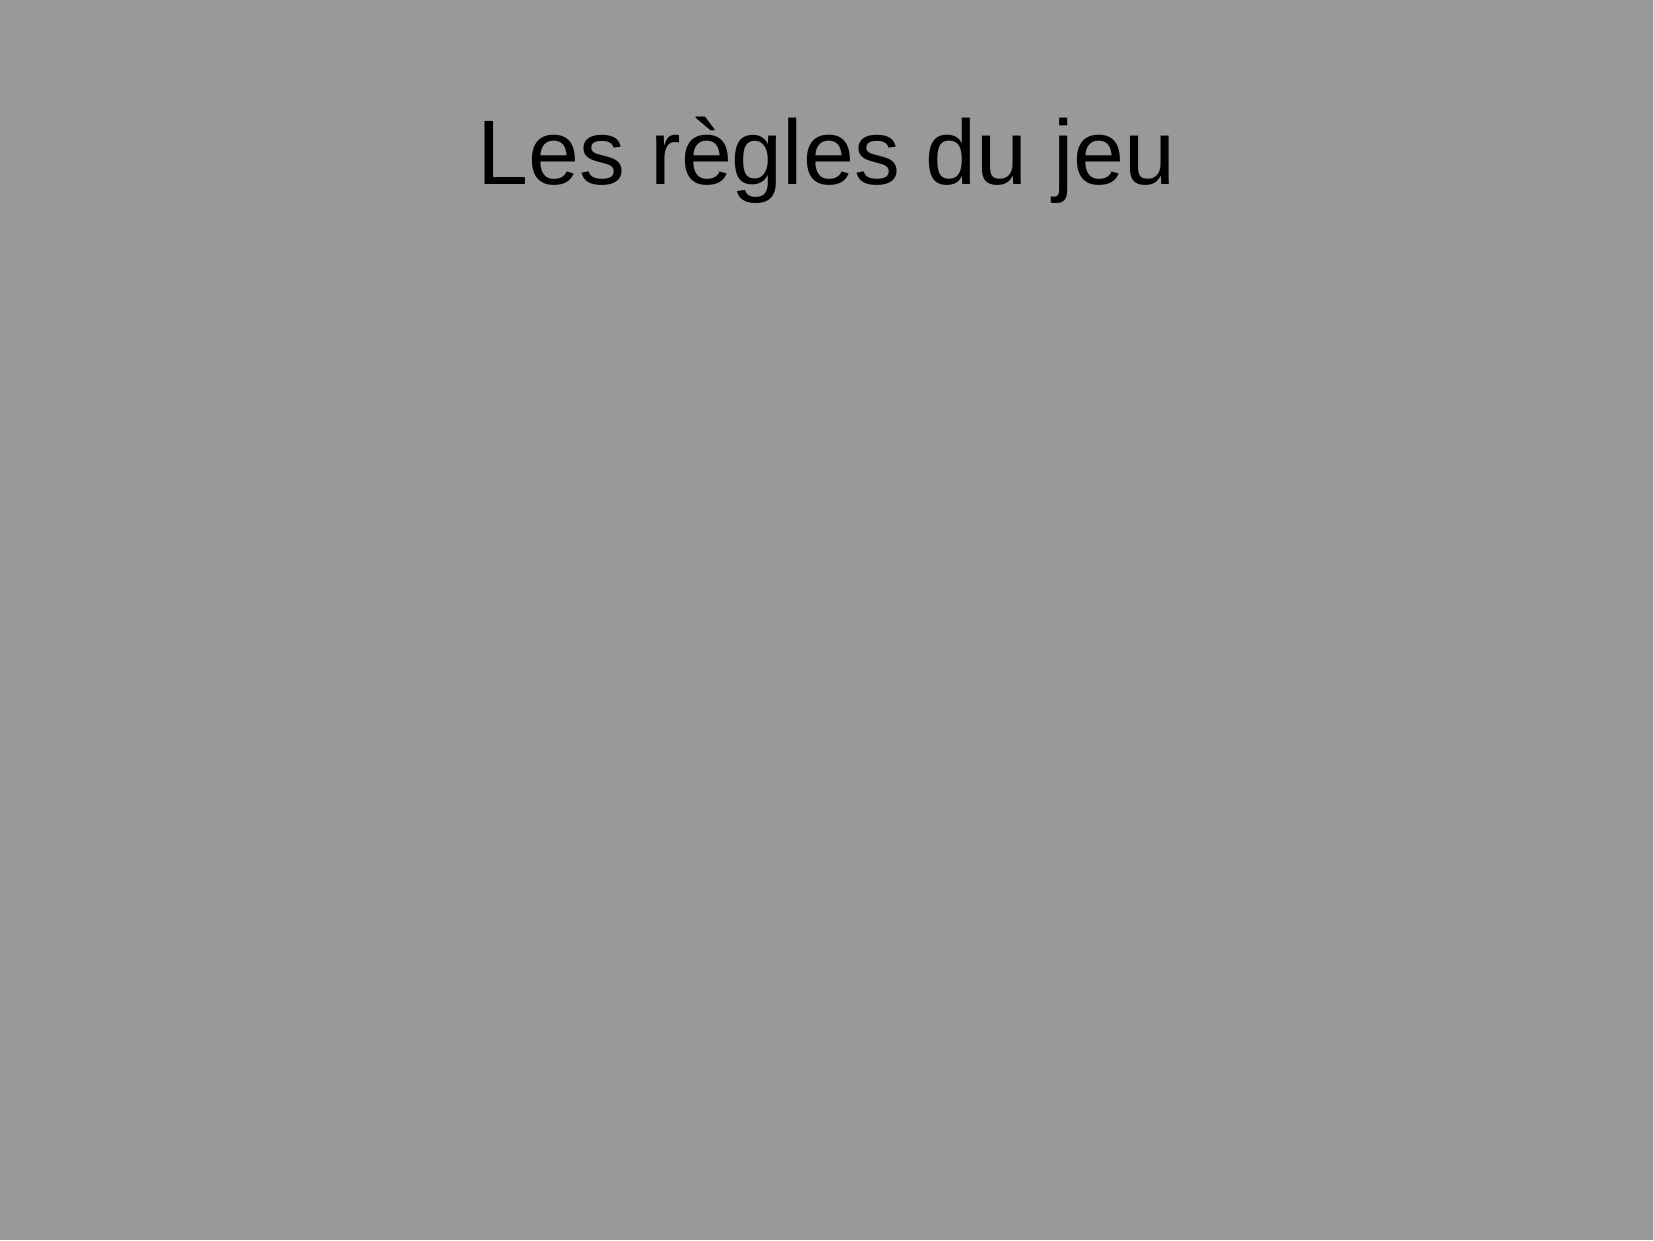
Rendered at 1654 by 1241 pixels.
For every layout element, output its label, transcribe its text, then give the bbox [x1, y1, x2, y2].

title Les règles du jeu [82, 49, 1571, 257]
